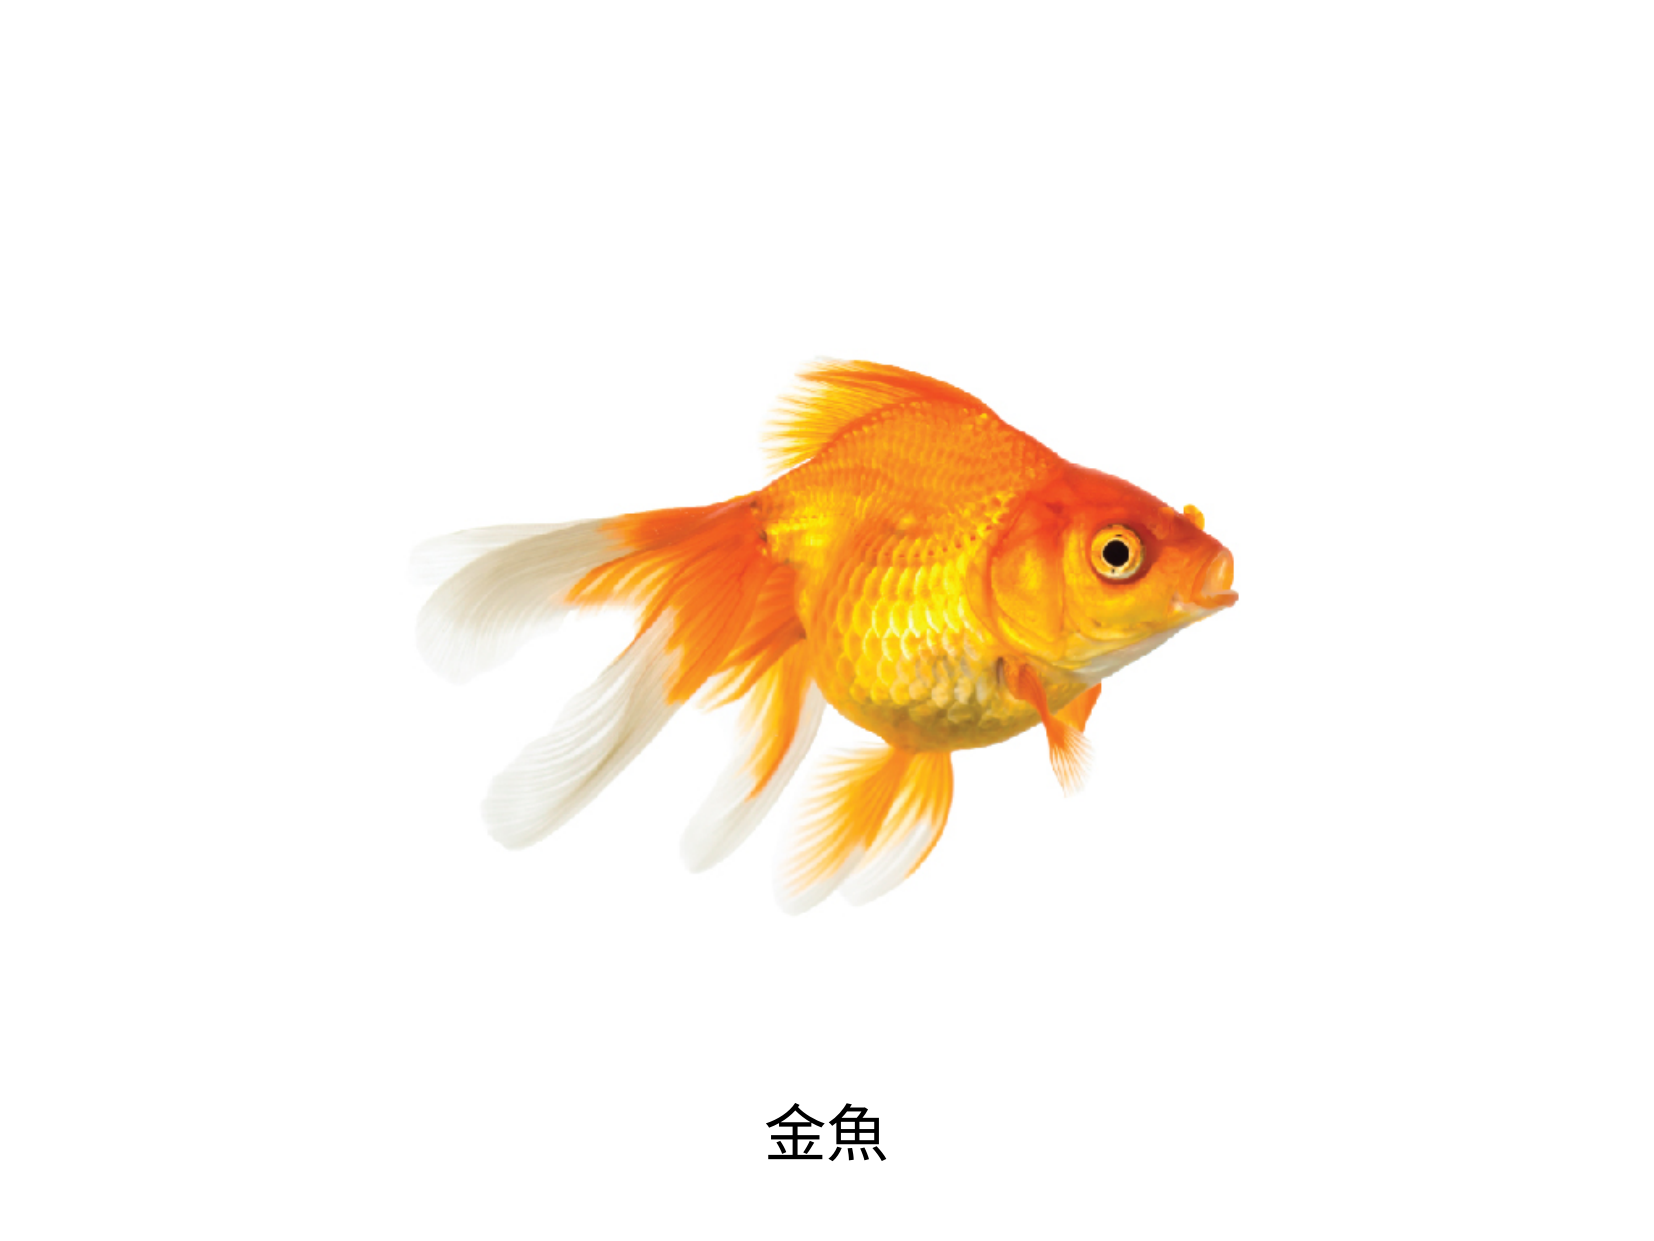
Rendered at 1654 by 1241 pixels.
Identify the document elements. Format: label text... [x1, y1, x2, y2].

picture [0, 0, 1654, 1241]
title 金魚 [82, 1025, 1571, 1233]
